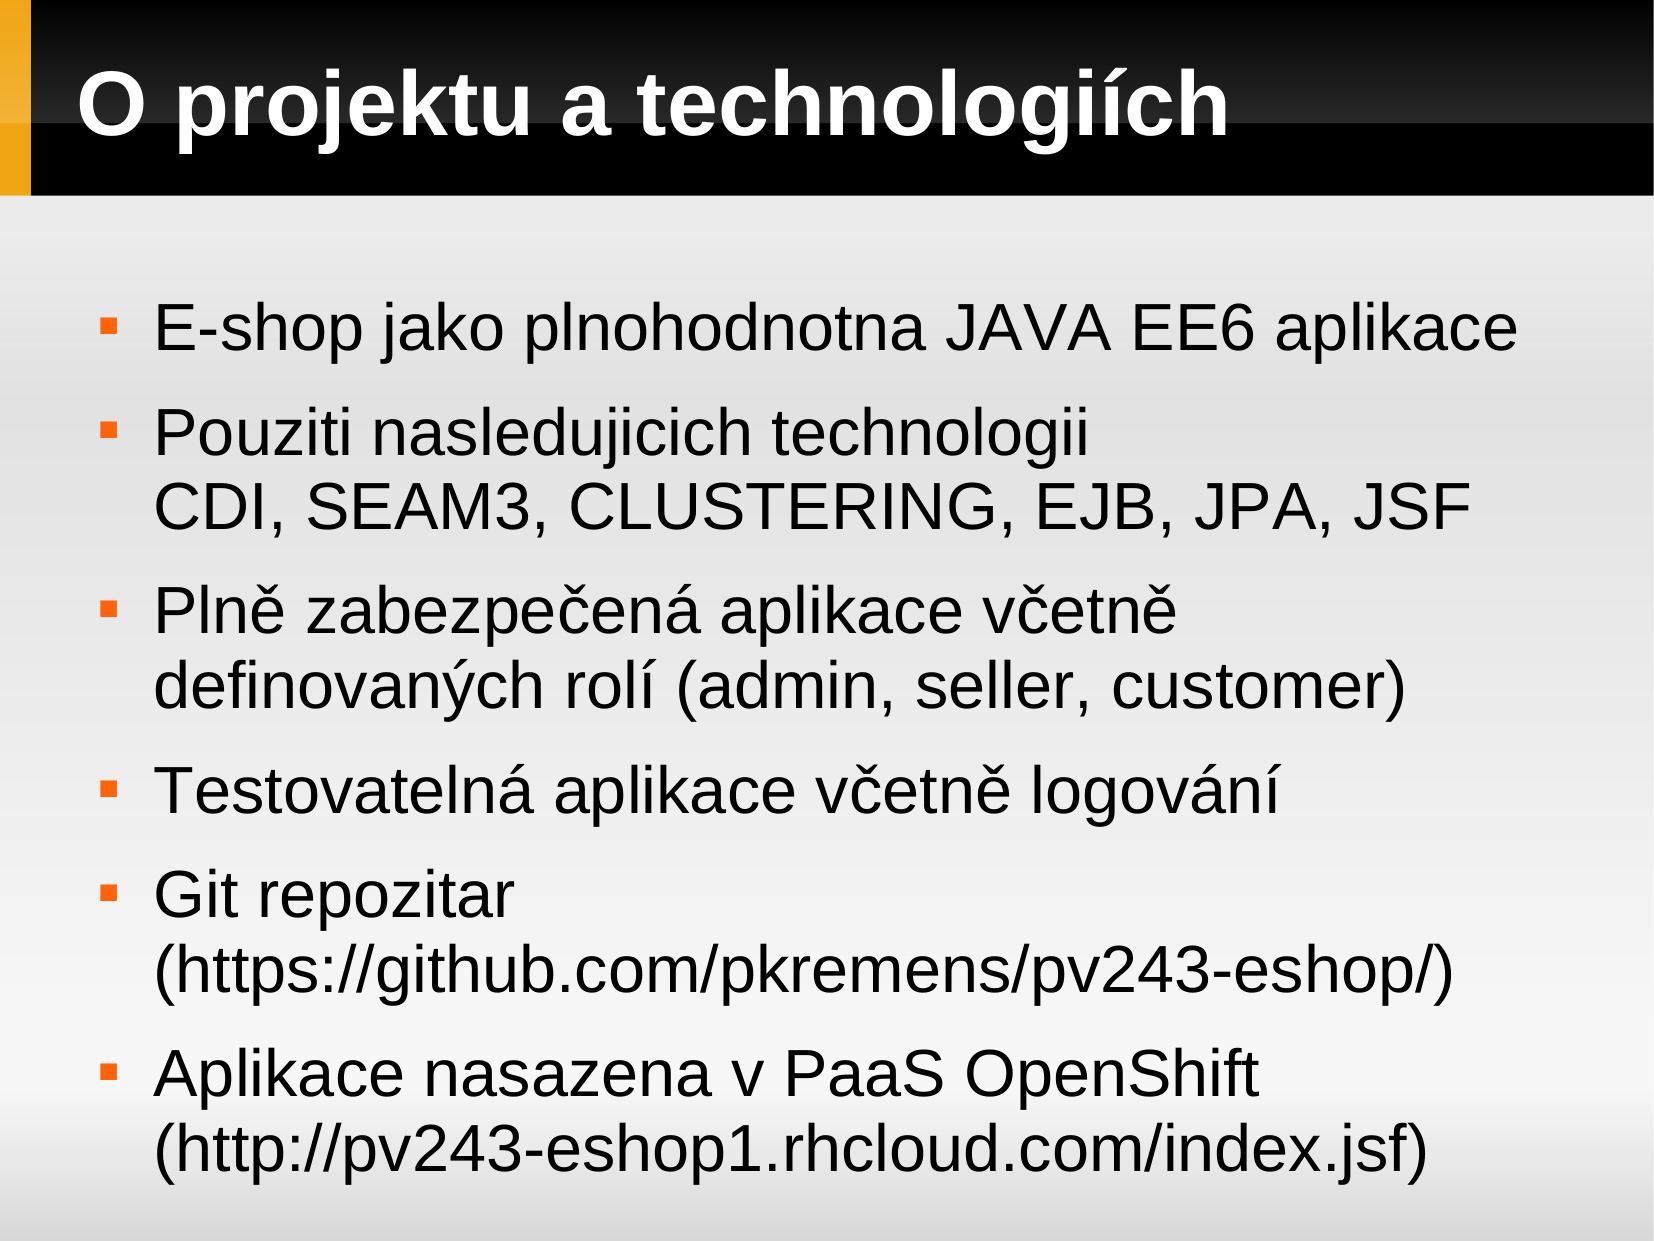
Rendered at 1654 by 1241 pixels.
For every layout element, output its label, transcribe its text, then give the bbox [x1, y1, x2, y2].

list E-shop jako plnohodnotna JAVA EE6 aplikace Pouziti nasledujicich technologii CDI, SEAM3, CLUSTERING, EJB, JPA, JSF Plně zabezpečená aplikace včetně definovaných rolí (admin, seller, customer) Testovatelná aplikace včetně logování Git repozitar (https://github.com/pkremens/pv243-eshop/) Aplikace nasazena v PaaS OpenShift (http://pv243-eshop1.rhcloud.com/index.jsf) [82, 290, 1571, 1186]
picture [0, 0, 1654, 1241]
title O projektu a technologiích [76, 0, 1565, 208]
